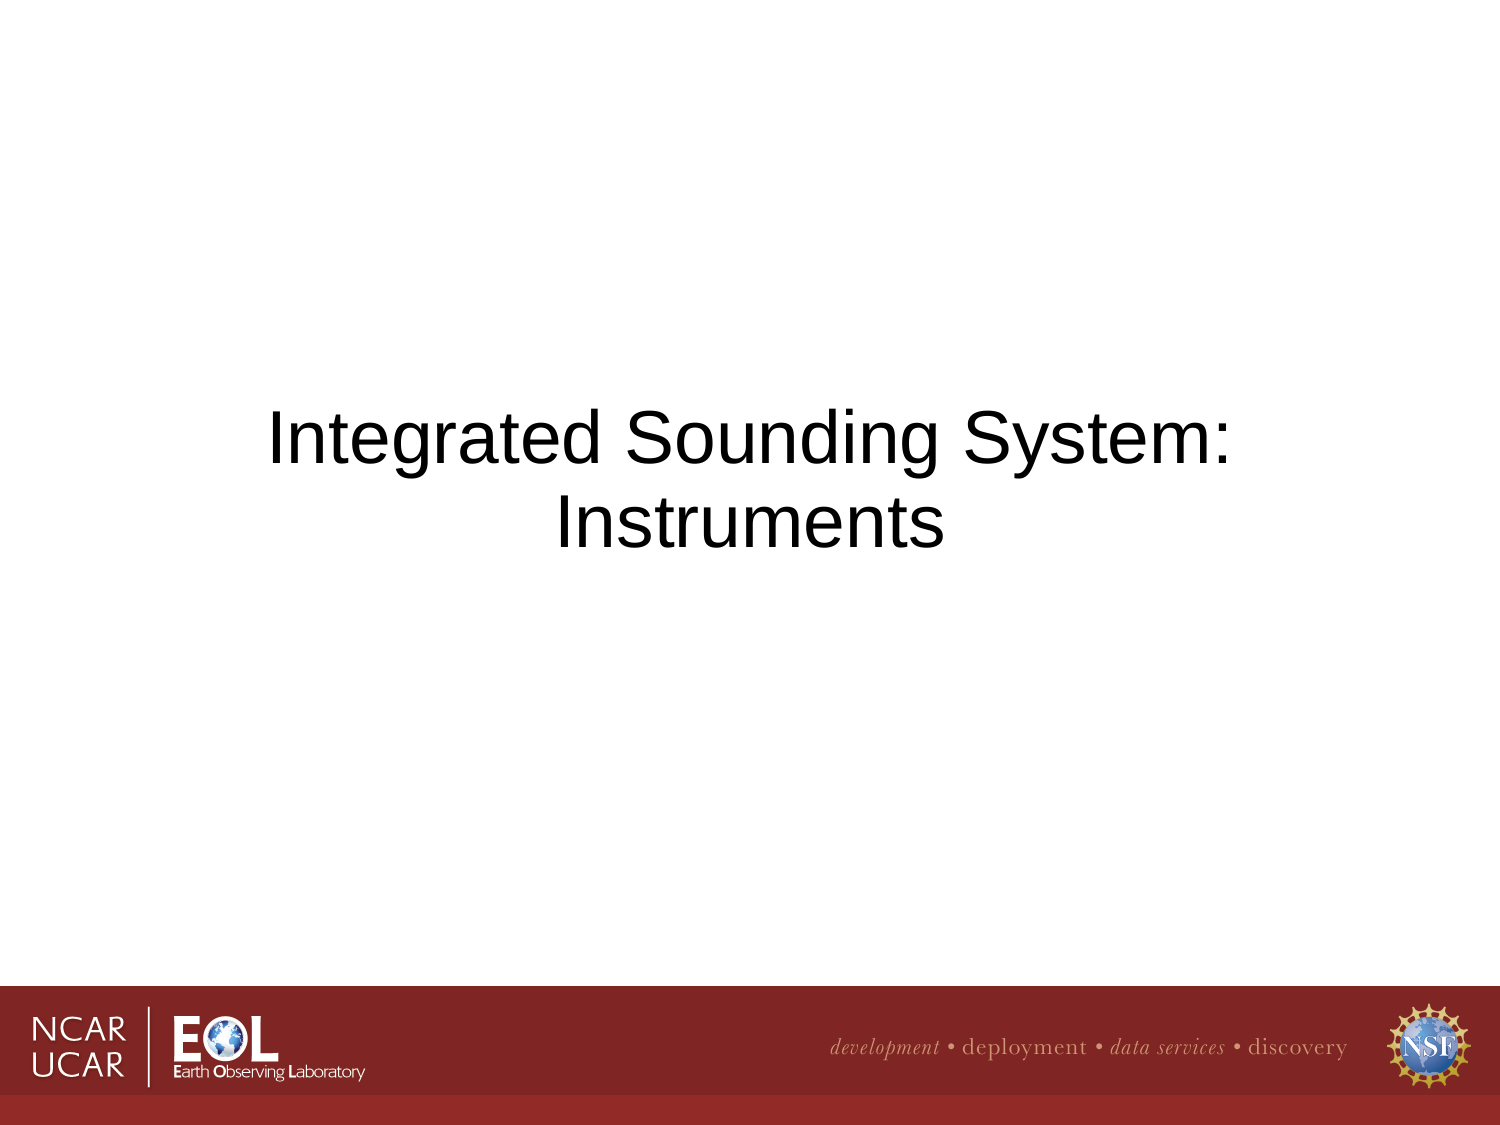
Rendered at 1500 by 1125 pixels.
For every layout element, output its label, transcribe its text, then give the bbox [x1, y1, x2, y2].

picture [0, 986, 1500, 1125]
subtitle Integrated Sounding System: Instruments [75, 45, 1425, 915]
